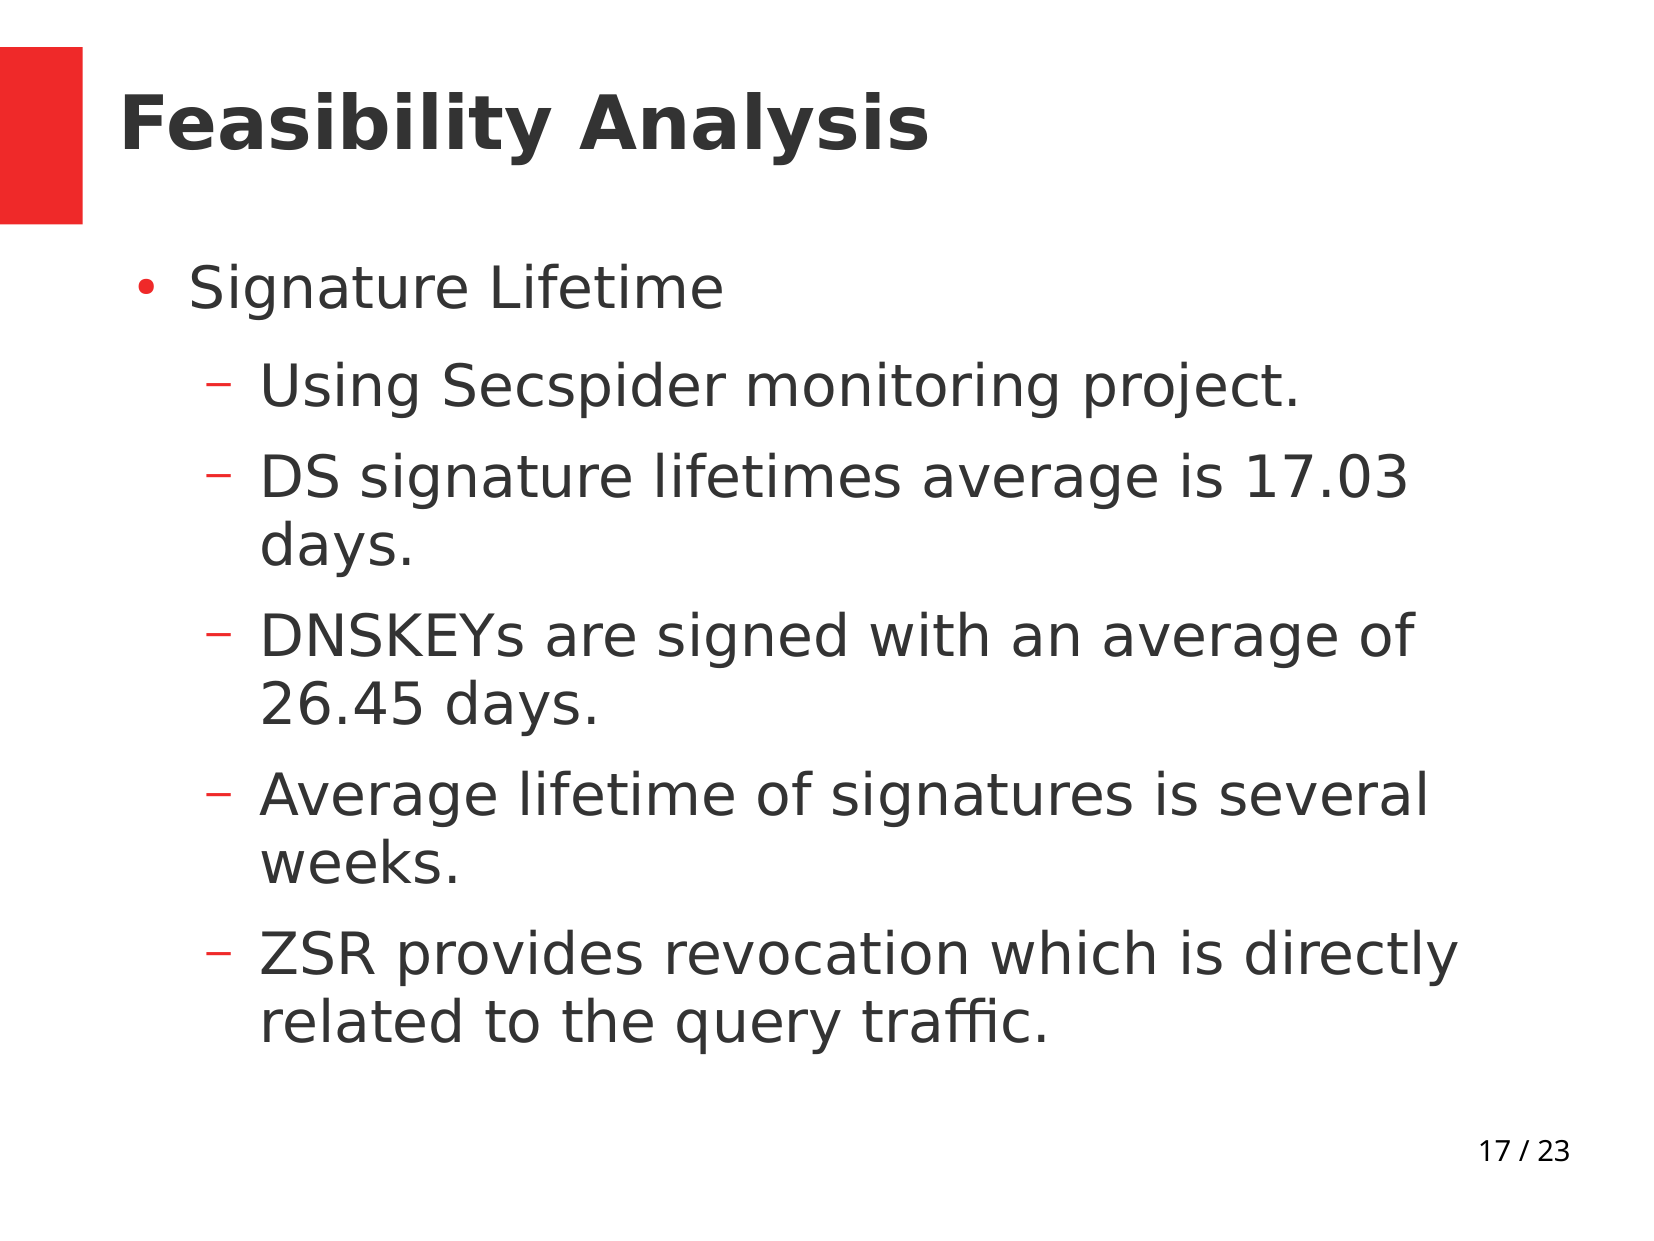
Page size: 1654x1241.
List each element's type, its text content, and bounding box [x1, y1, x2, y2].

title Feasibility Analysis [118, 21, 1571, 226]
list Signature Lifetime Using Secspider monitoring project. DS signature lifetimes average is 17.03 days. DNSKEYs are signed with an average of 26.45 days. Average lifetime of signatures is several weeks. ZSR provides revocation which is directly related to the query traffic. [118, 255, 1536, 975]
